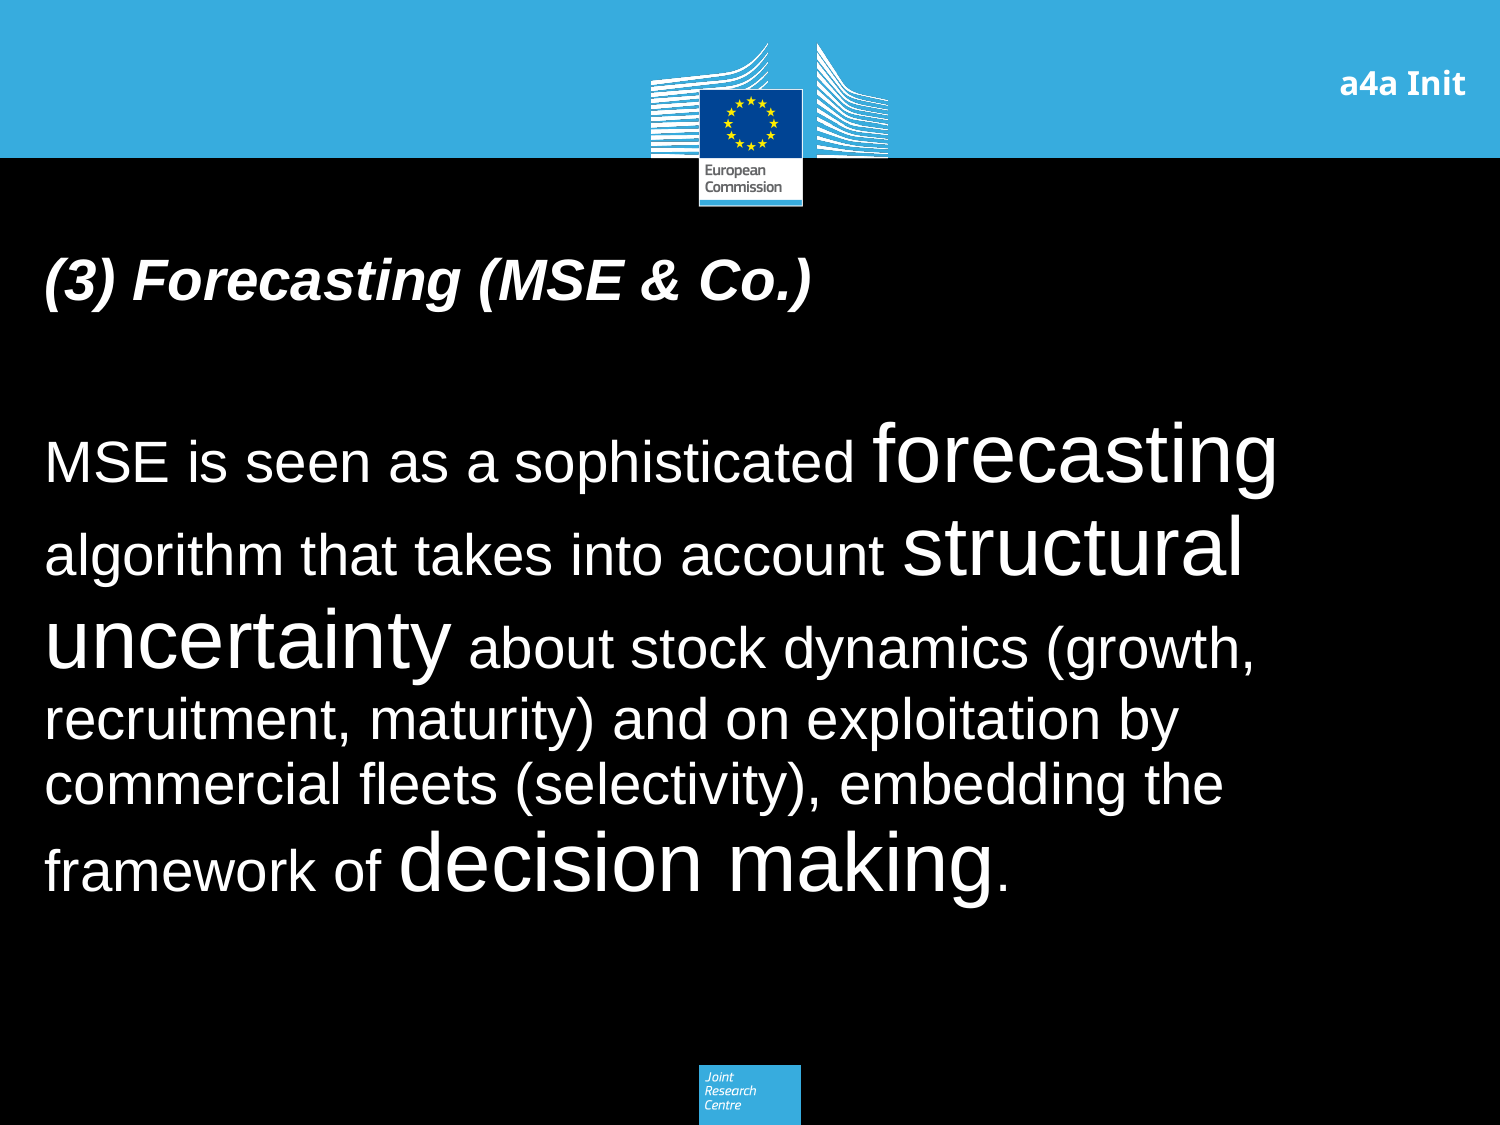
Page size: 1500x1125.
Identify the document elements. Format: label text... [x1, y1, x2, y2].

picture [699, 1065, 801, 1125]
picture [651, 42, 888, 207]
text_box (3) Forecasting (MSE & Co.) MSE is seen as a sophisticated forecasting algorithm that takes into account structural uncertainty about stock dynamics (growth, recruitment, maturity) and on exploitation by commercial fleets (selectivity), embedding the framework of decision making. [30, 239, 1471, 919]
title a4a Init [1091, 29, 1482, 136]
